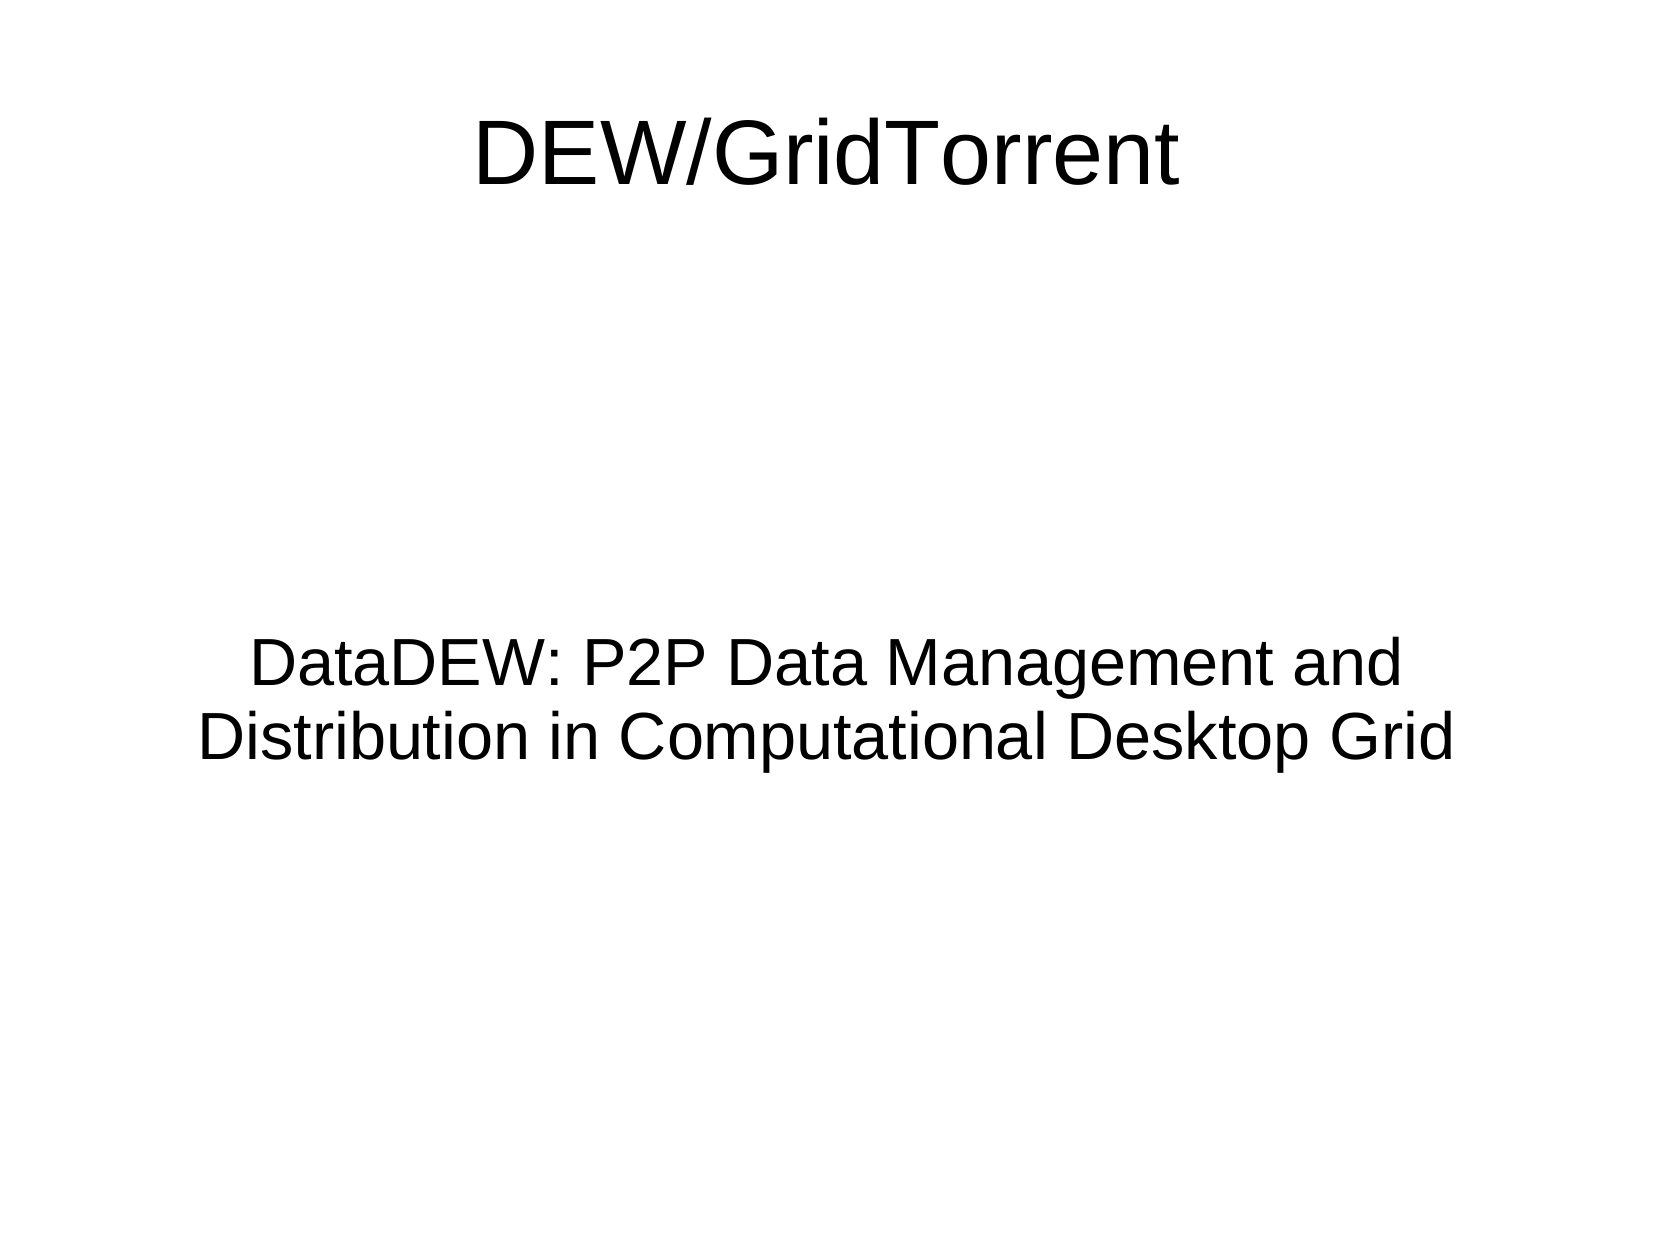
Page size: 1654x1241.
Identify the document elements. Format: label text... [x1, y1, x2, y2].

title DEW/GridTorrent [82, 49, 1571, 257]
subtitle DataDEW: P2P Data Management and Distribution in Computational Desktop Grid [82, 290, 1571, 1109]
